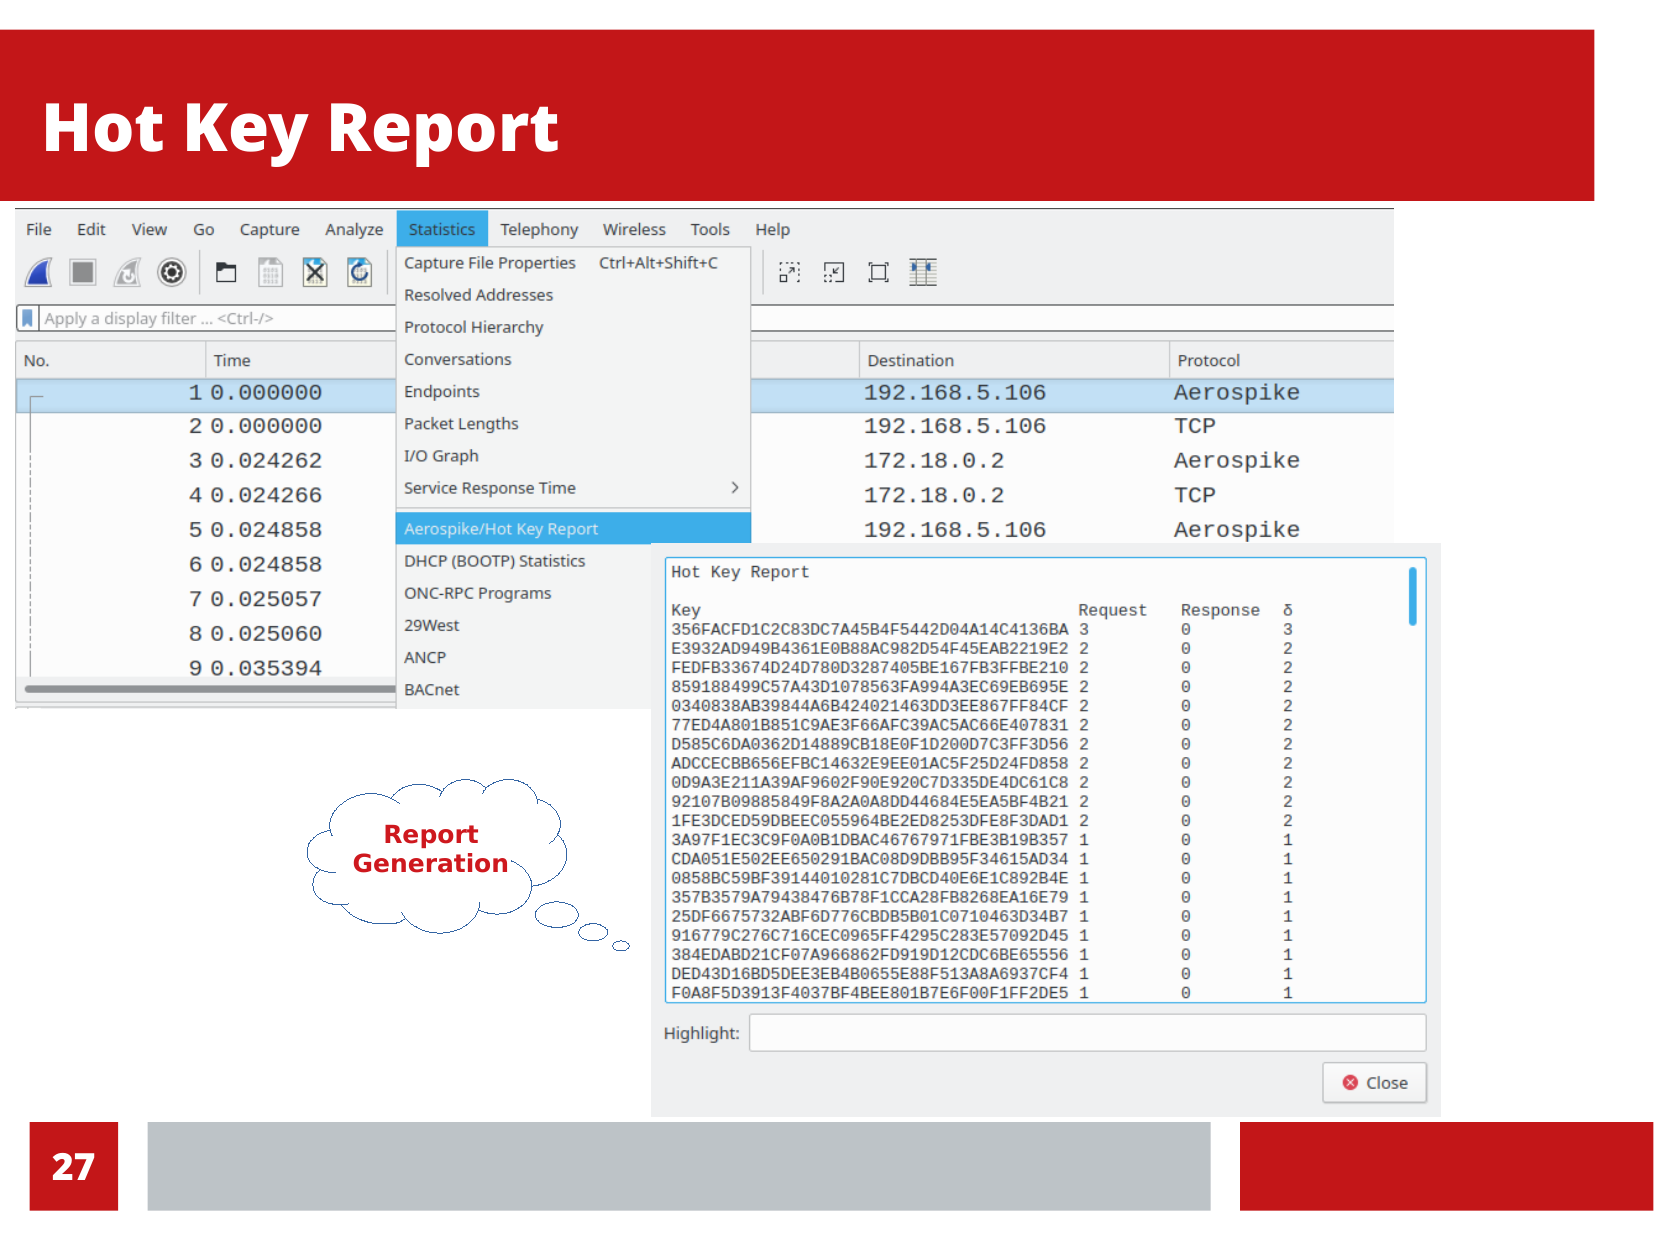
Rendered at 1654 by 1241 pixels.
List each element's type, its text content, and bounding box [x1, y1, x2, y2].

title Hot Key Report [41, 53, 1577, 172]
text_box Report Generation [330, 812, 532, 886]
picture [15, 208, 1441, 1117]
